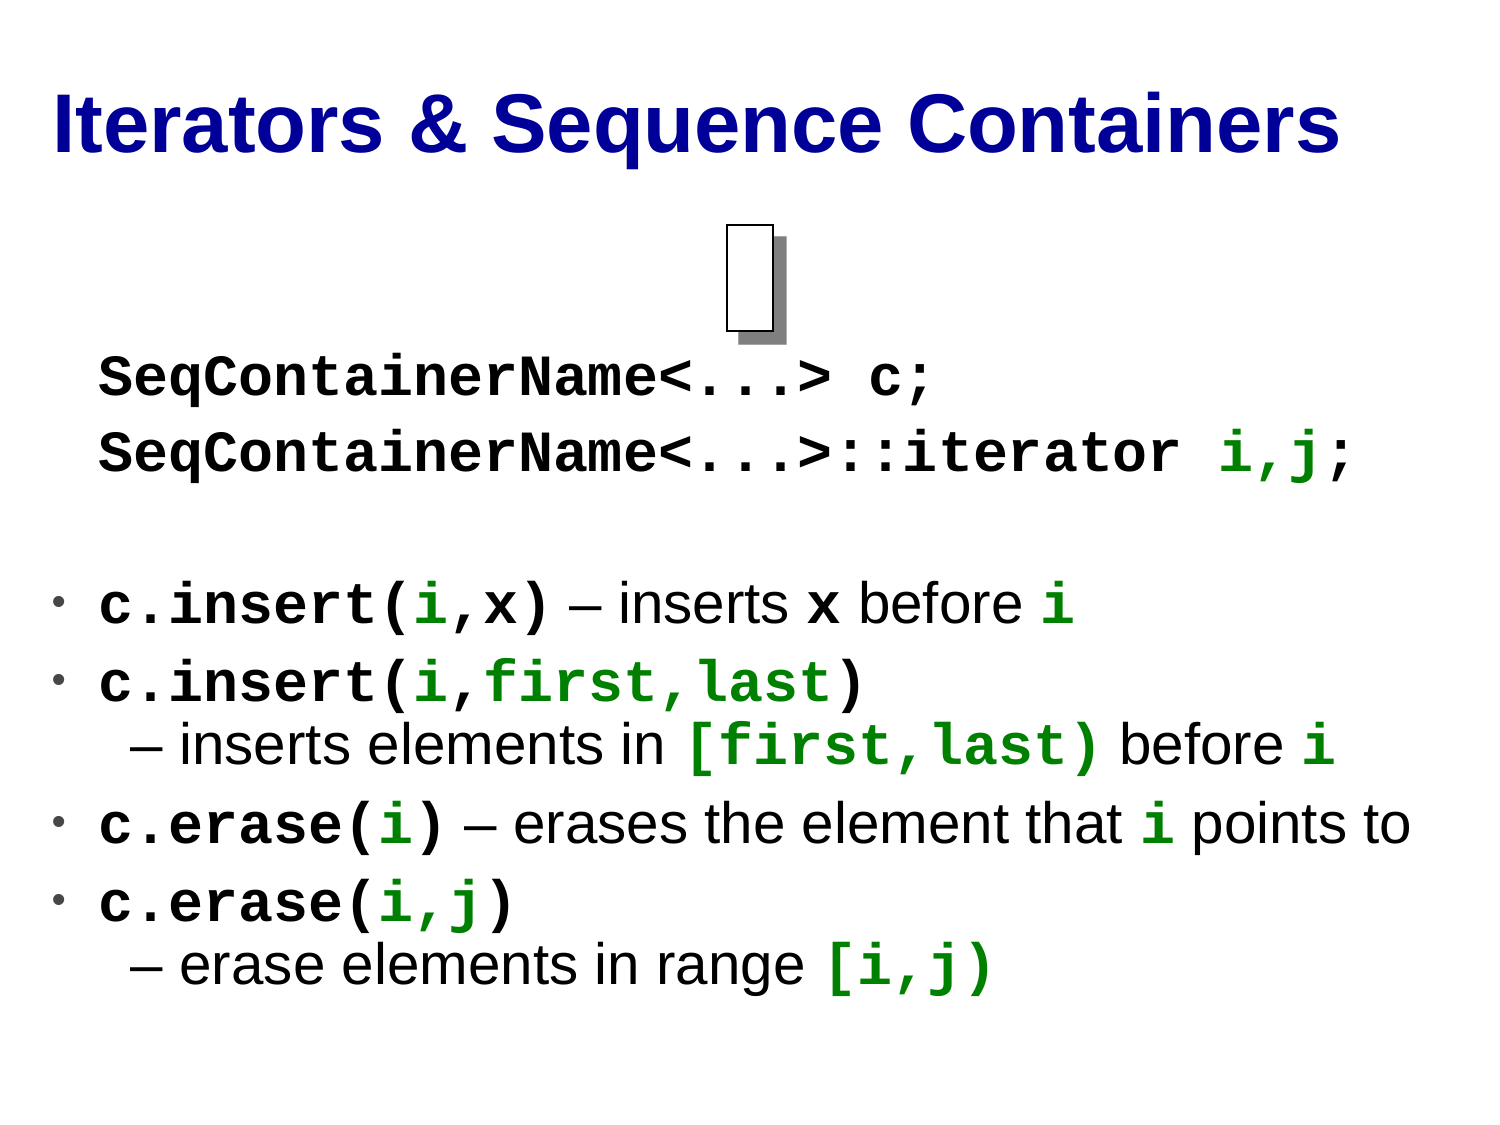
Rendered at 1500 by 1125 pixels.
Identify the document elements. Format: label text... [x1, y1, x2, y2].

title Iterators & Sequence Containers [37, 17, 1468, 220]
list SeqContainerName<...> c; SeqContainerName<...>::iterator i,j; c.insert(i,x) – inserts x before i c.insert(i,first,last) – inserts elements in [first,last) before i c.erase(i) – erases the element that i points to c.erase(i,j) – erase elements in range [i,j) [36, 179, 1440, 1125]
